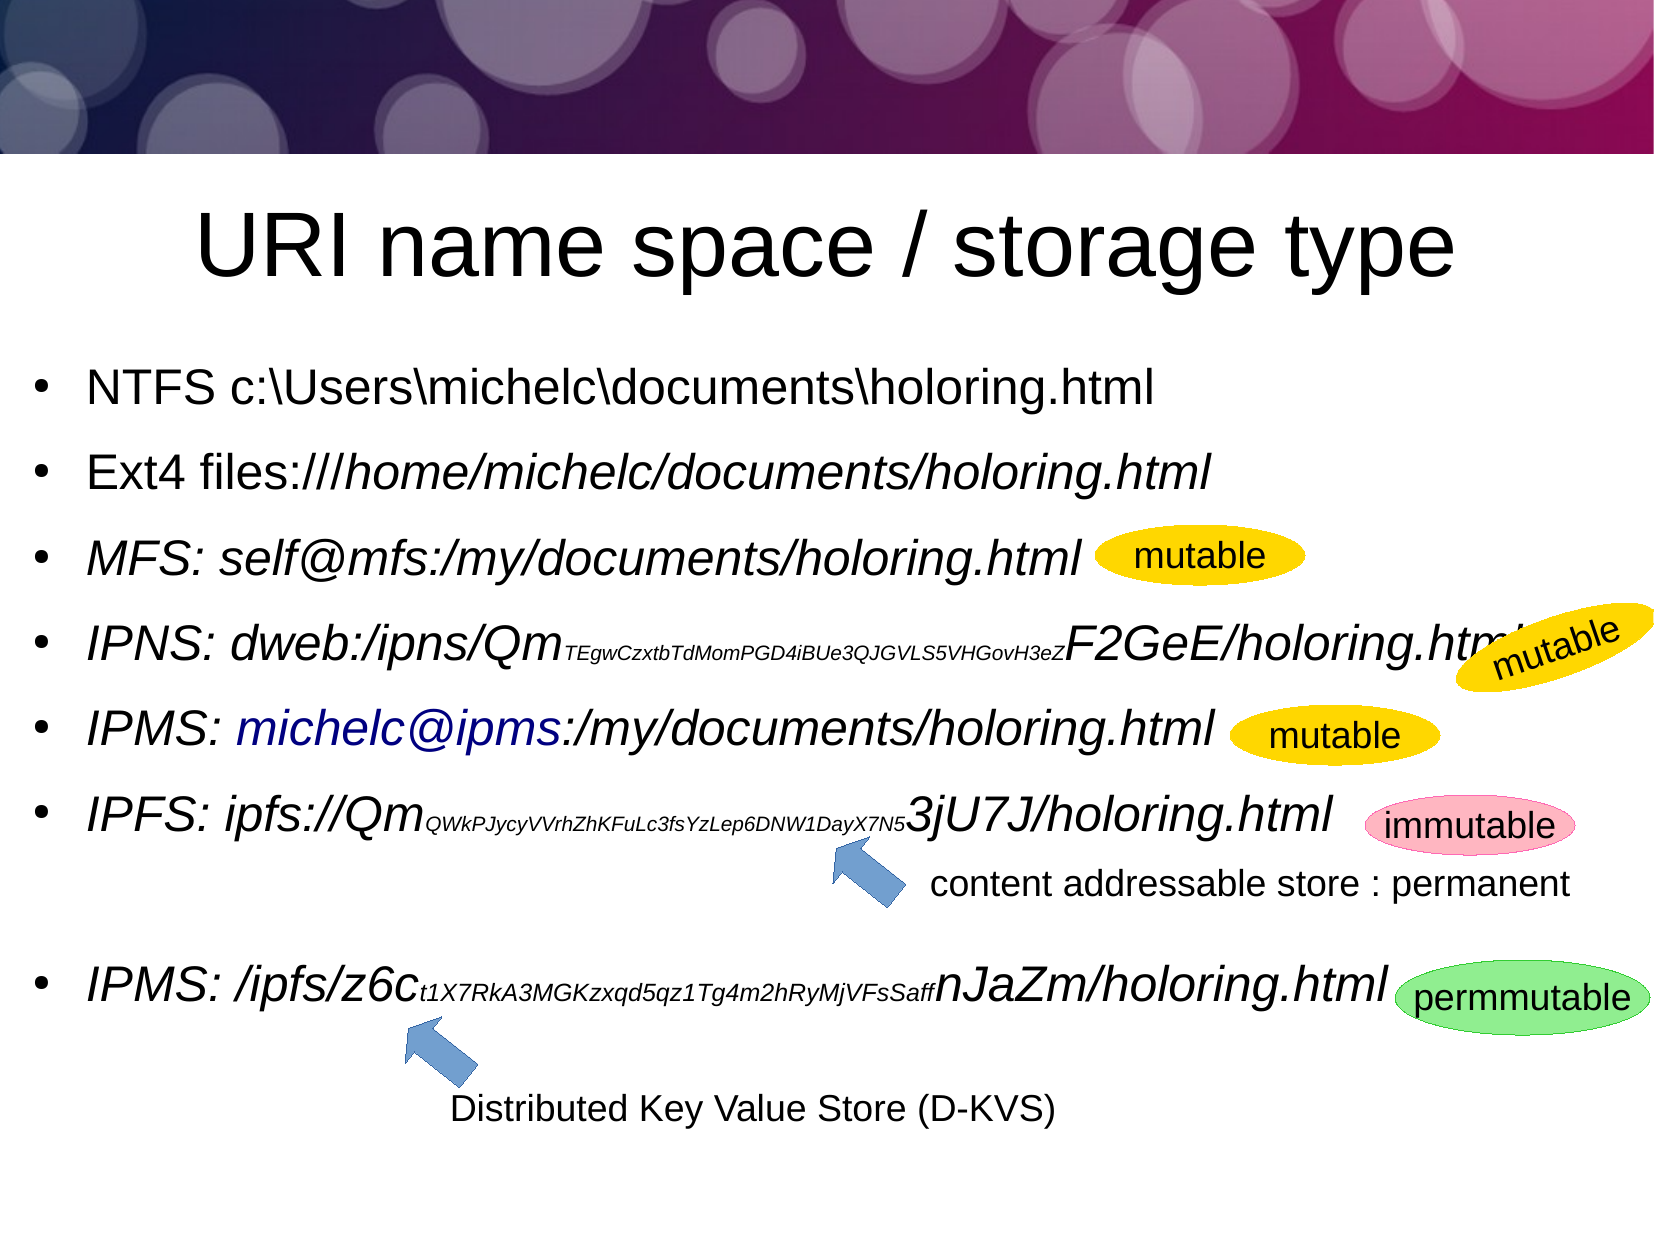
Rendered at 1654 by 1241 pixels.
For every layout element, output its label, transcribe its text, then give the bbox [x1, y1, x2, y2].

text_box permmutable [1395, 960, 1651, 1036]
title URI name space / storage type [82, 159, 1571, 331]
text_box [832, 836, 906, 908]
text_box Distributed Key Value Store (D-KVS) [435, 1080, 1081, 1141]
text_box content addressable store : permanent [915, 855, 1636, 954]
text_box mutable [1230, 705, 1441, 766]
text_box mutable [1456, 603, 1654, 692]
text_box immutable [1365, 795, 1576, 856]
text_box [405, 1016, 478, 1080]
text_box mutable [1095, 525, 1306, 586]
picture [0, 0, 1654, 154]
list NTFS c:\Users\michelc\documents\holoring.html Ext4 files:///home/michelc/documents/holoring.html MFS: self@mfs:/my/documents/holoring.html IPNS: dweb:/ipns/QmTEgwCzxtbTdMomPGD4iBUe3QJGVLS5VHGovH3eZF2GeE/holoring.html IPMS: michelc@ipms:/my/documents/holoring.html IPFS: ipfs://QmQWkPJycyVVrhZhKFuLc3fsYzLep6DNW1DayX7N53jU7J/holoring.html IPMS: /ipfs/z6ct1X7RkA3MGKzxqd5qz1Tg4m2hRyMjVFsSaffnJaZm/holoring.html [15, 359, 1636, 1081]
